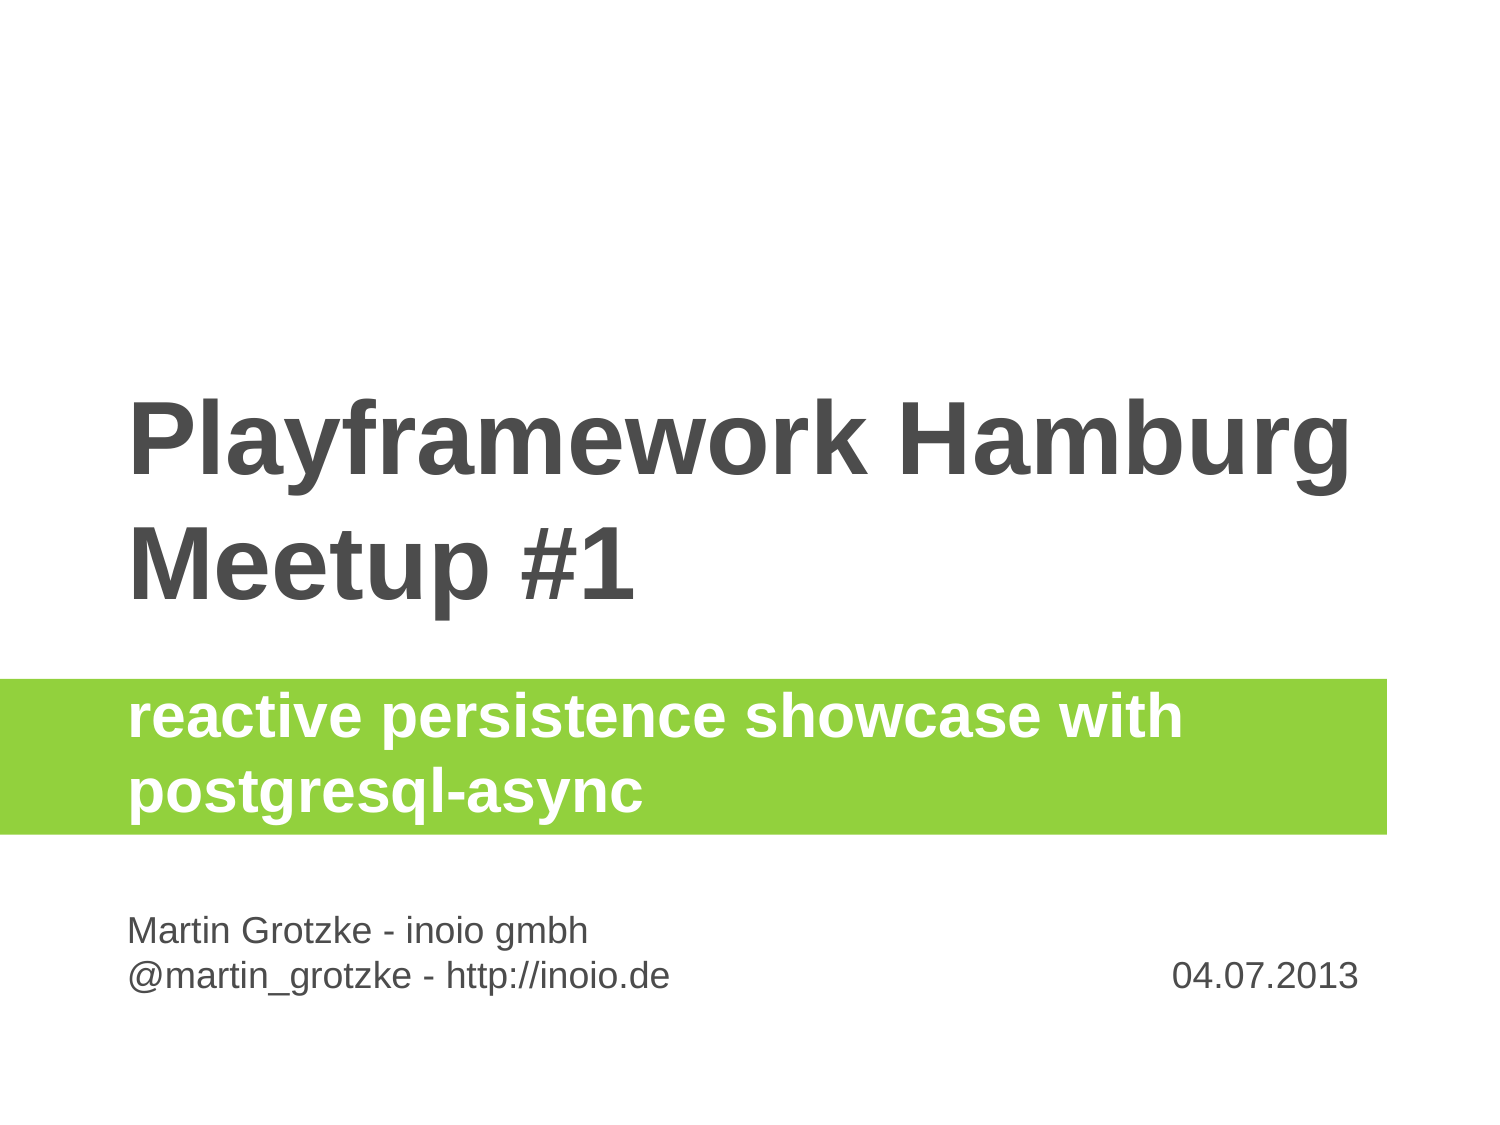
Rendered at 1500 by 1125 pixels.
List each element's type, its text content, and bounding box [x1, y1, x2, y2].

text_box Playframework Hamburg Meetup #1 [112, 266, 1388, 635]
text_box Martin Grotzke - inoio gmbh @martin_grotzke - http://inoio.de [112, 873, 1387, 1029]
text_box 04.07.2013 [98, 952, 1374, 995]
text_box reactive persistence showcase with postgresql-async [112, 672, 1388, 829]
